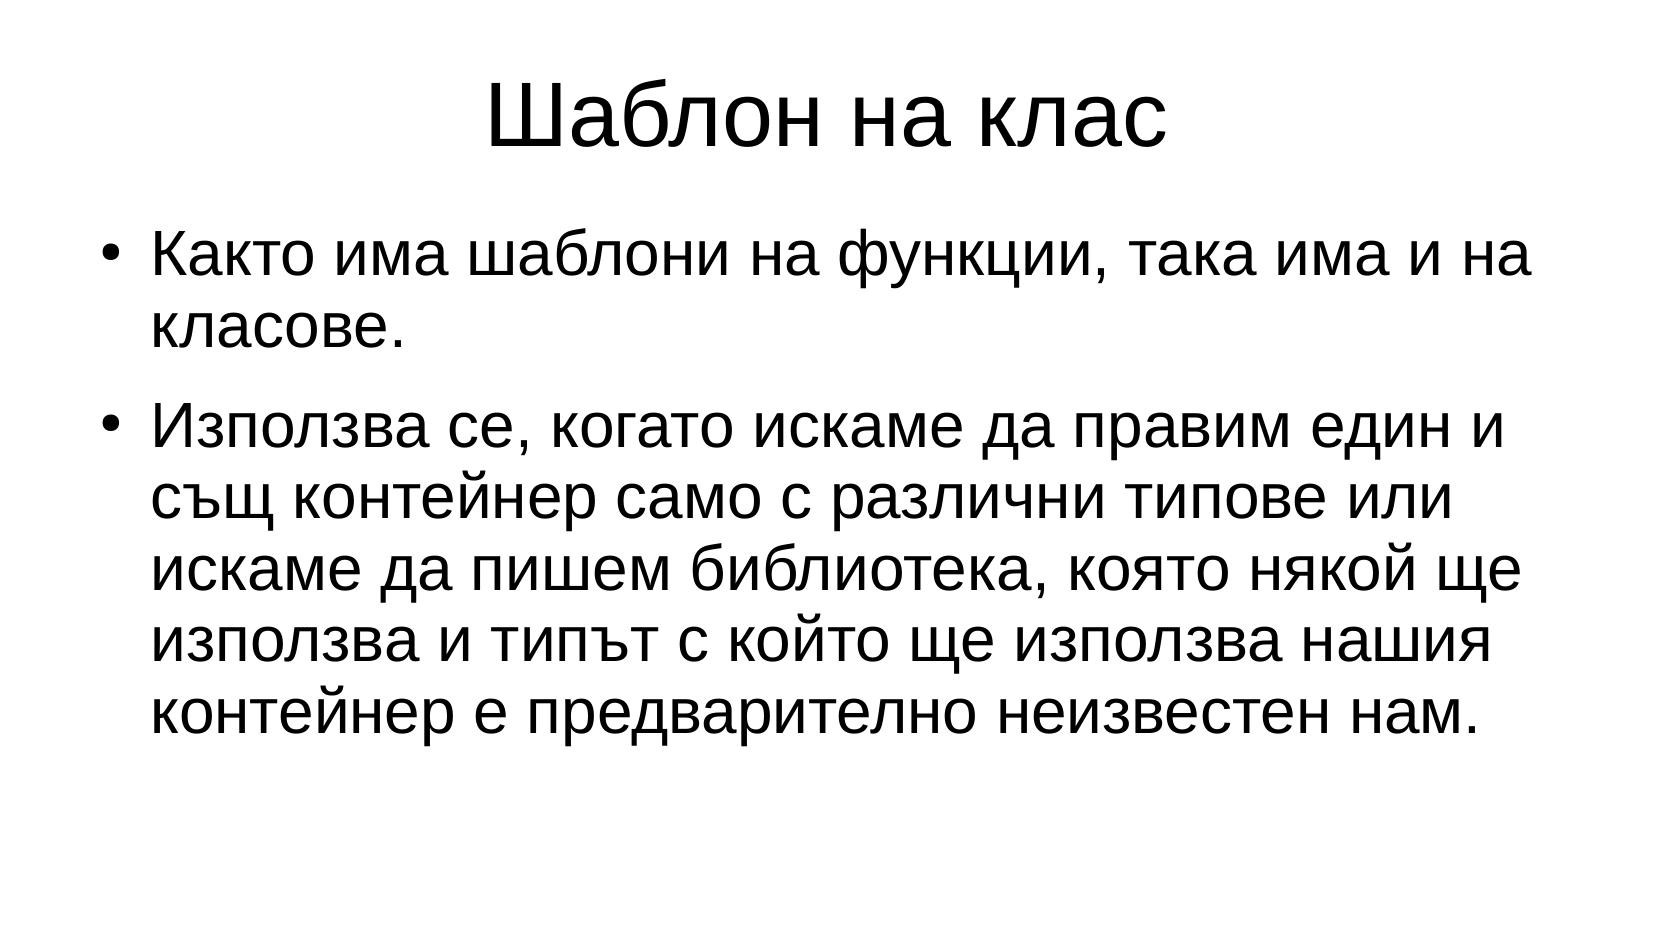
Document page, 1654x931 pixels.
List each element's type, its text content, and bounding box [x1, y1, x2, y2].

title Шаблон на клас [82, 37, 1571, 193]
list Както има шаблони на функции, така има и на класове. Използва се, когато искаме да правим един и същ контейнер само с различни типове или искаме да пишем библиотека, която някой ще използва и типът с който ще използва нашия контейнер е предварително неизвестен нам. [82, 217, 1571, 758]
